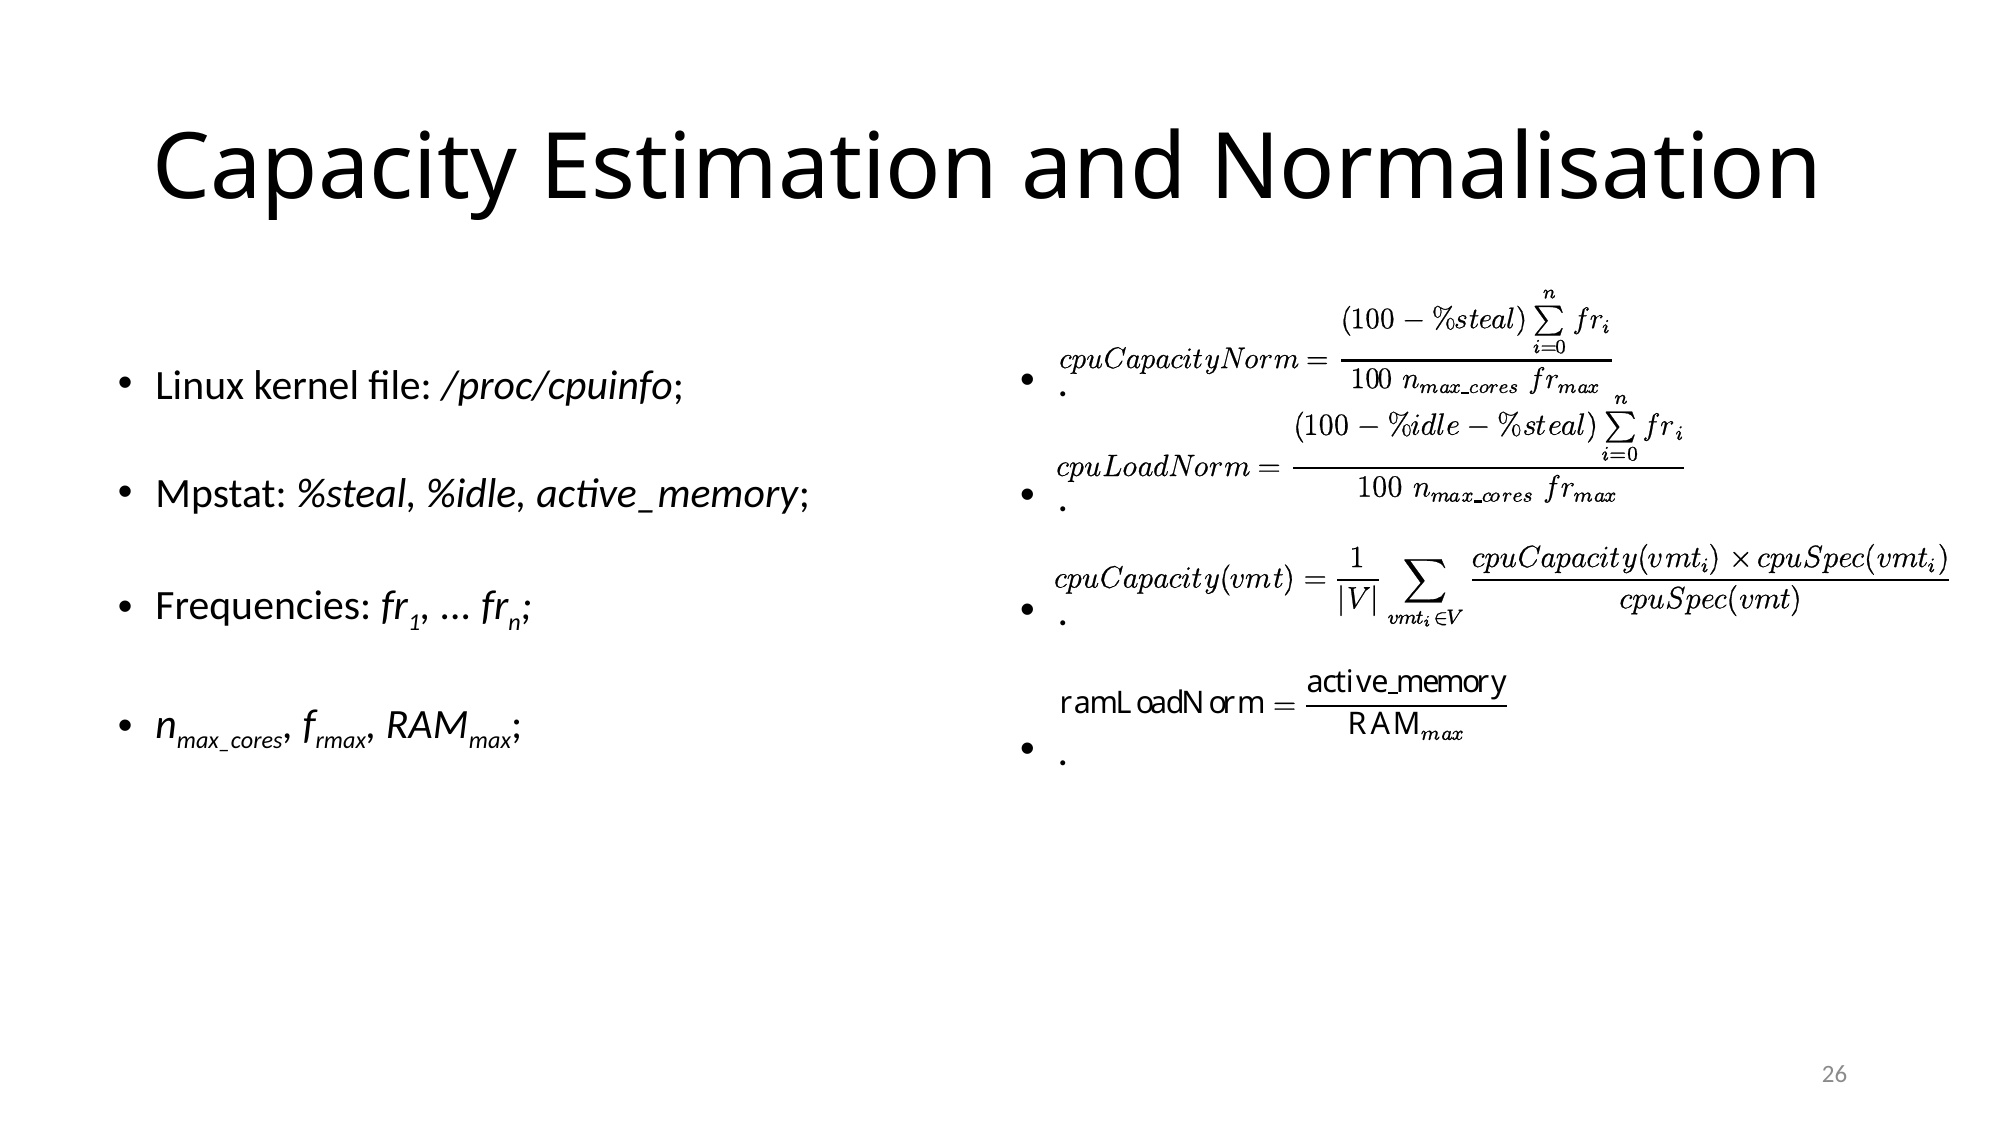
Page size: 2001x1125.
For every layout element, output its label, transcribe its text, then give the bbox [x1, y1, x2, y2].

list Linux kernel file: /proc/cpuinfo; Mpstat: %steal, %idle, active_memory; Frequencies: fr1, ... frn; nmax_cores, frmax, RAMmax; [102, 324, 852, 1087]
slide_number <number> [1412, 1042, 1863, 1103]
picture [1737, 525, 1967, 648]
text_box . . . . [1005, 321, 1737, 1109]
title Capacity Estimation and Normalisation [137, 59, 1863, 278]
picture [1042, 272, 1629, 321]
